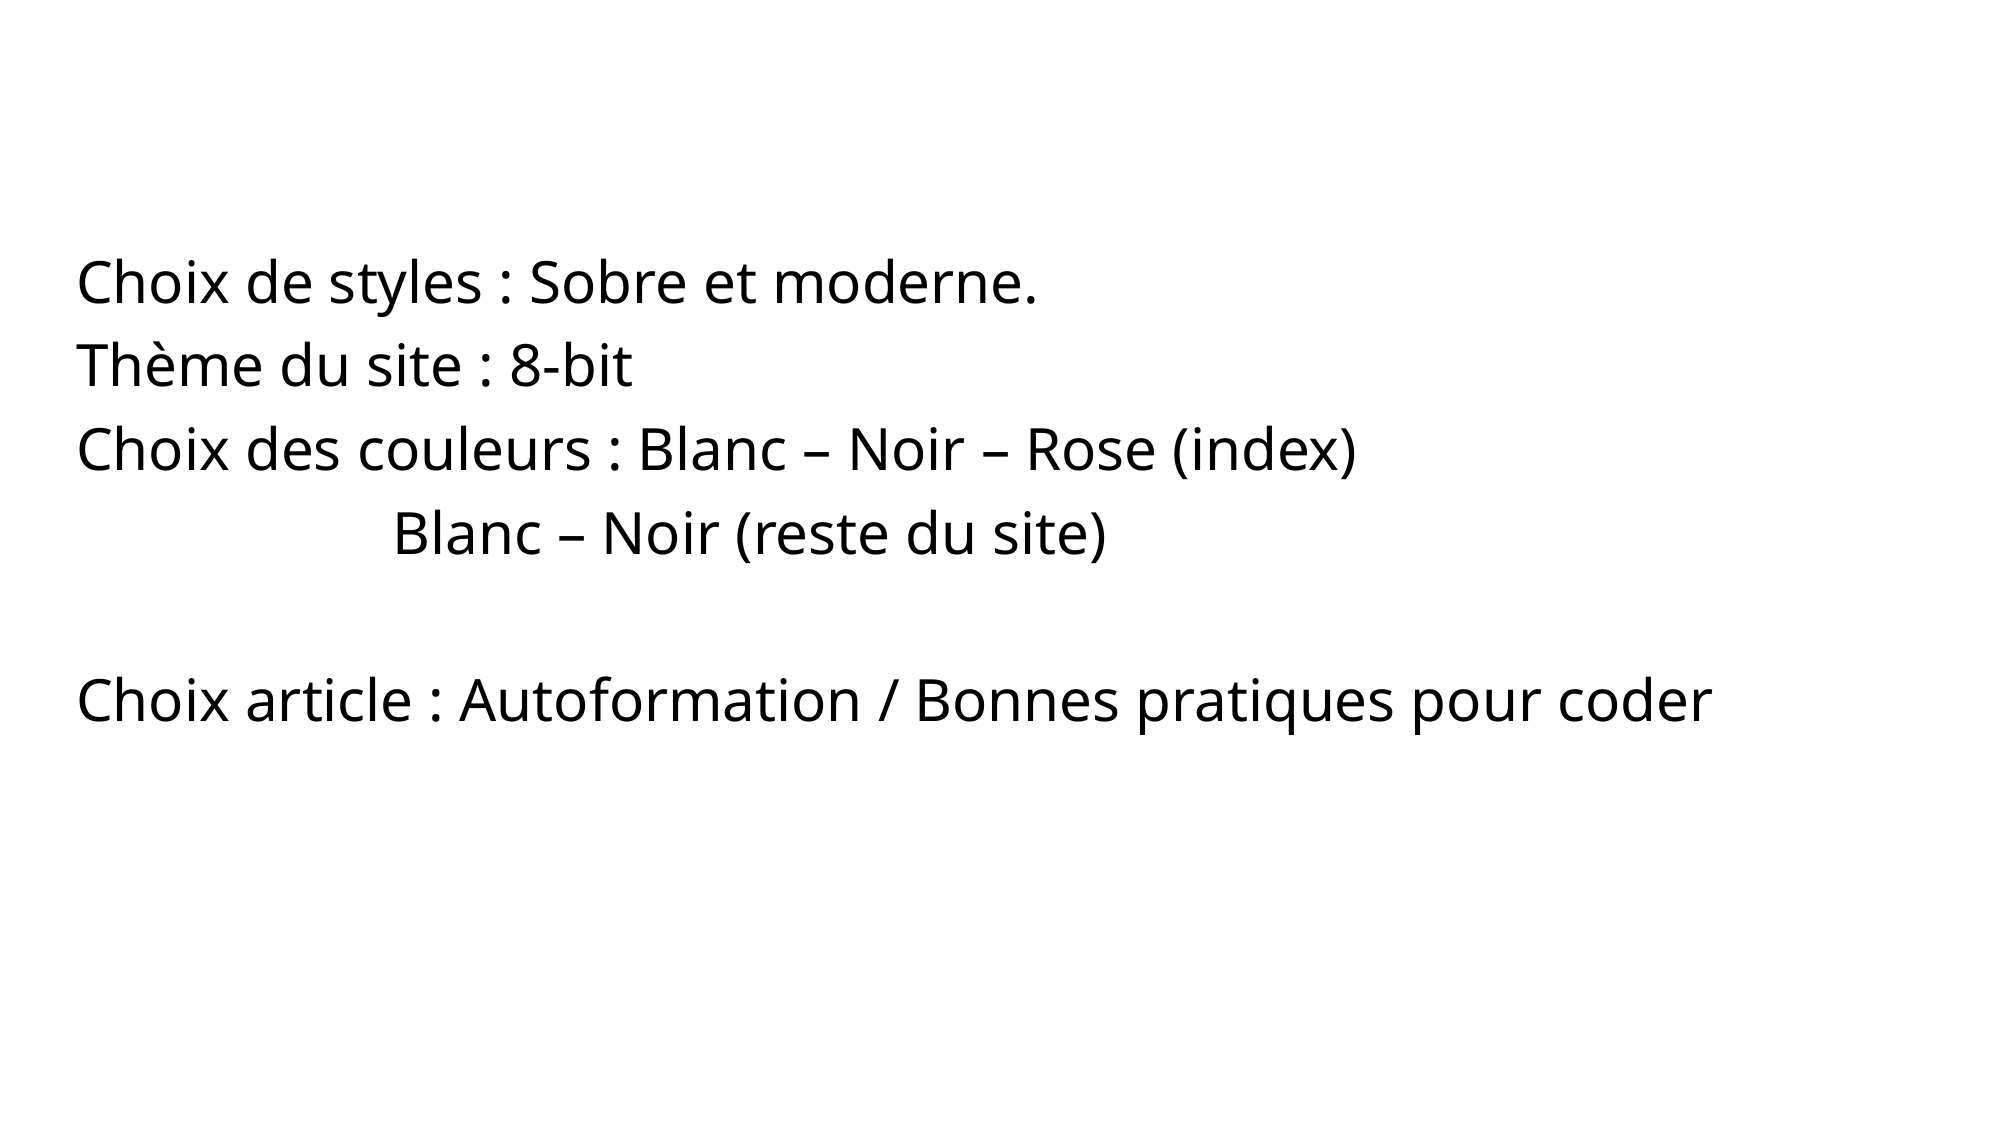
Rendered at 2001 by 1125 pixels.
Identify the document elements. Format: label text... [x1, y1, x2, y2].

list Choix de styles : Sobre et moderne. Thème du site : 8-bit Choix des couleurs : Blanc – Noir – Rose (index) Blanc – Noir (reste du site) Choix article : Autoformation / Bonnes pratiques pour coder [61, 245, 1787, 960]
